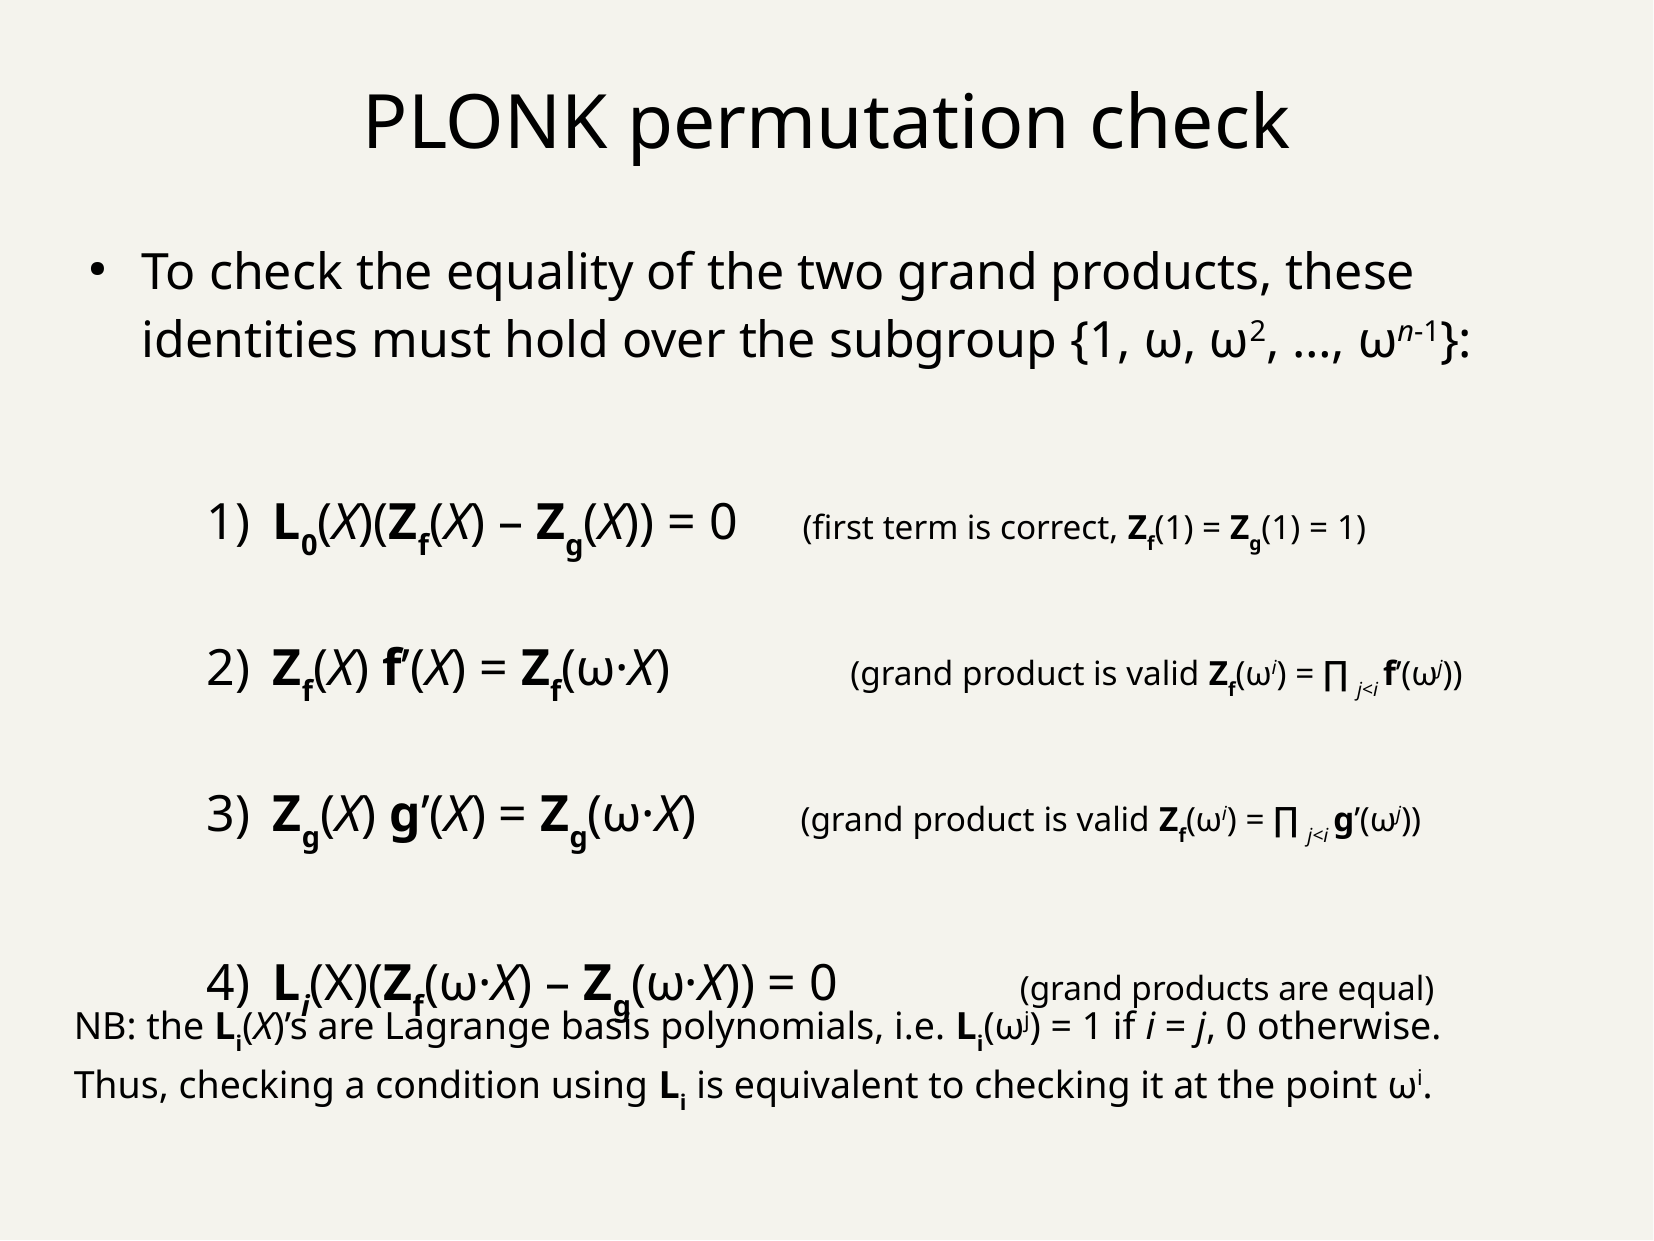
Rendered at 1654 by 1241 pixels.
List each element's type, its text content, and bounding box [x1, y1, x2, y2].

title PLONK permutation check [82, 49, 1571, 189]
list To check the equality of the two grand products, these identities must hold over the subgroup {1, ω, ω2, …, ωn-1}: L0(X)(Zf(X) – Zg(X)) = 0 (first term is correct, Zf(1) = Zg(1) = 1) Zf(X) f’(X) = Zf(ω·X) (grand product is valid Zf(ωi) = ∏ j<i f’(ωj)) Zg(X) g’(X) = Zg(ω·X) (grand product is valid Zf(ωi) = ∏ j<i g’(ωj)) Li(X)(Zf(ω·X) – Zg(ω·X)) = 0 (grand products are equal) [70, 236, 1571, 992]
text_box NB: the Li(X)’s are Lagrange basis polynomials, i.e. Li(ωj) = 1 if i = j, 0 otherwise. Thus, checking a condition using Li is equivalent to checking it at the point ωi. [59, 992, 1618, 1112]
